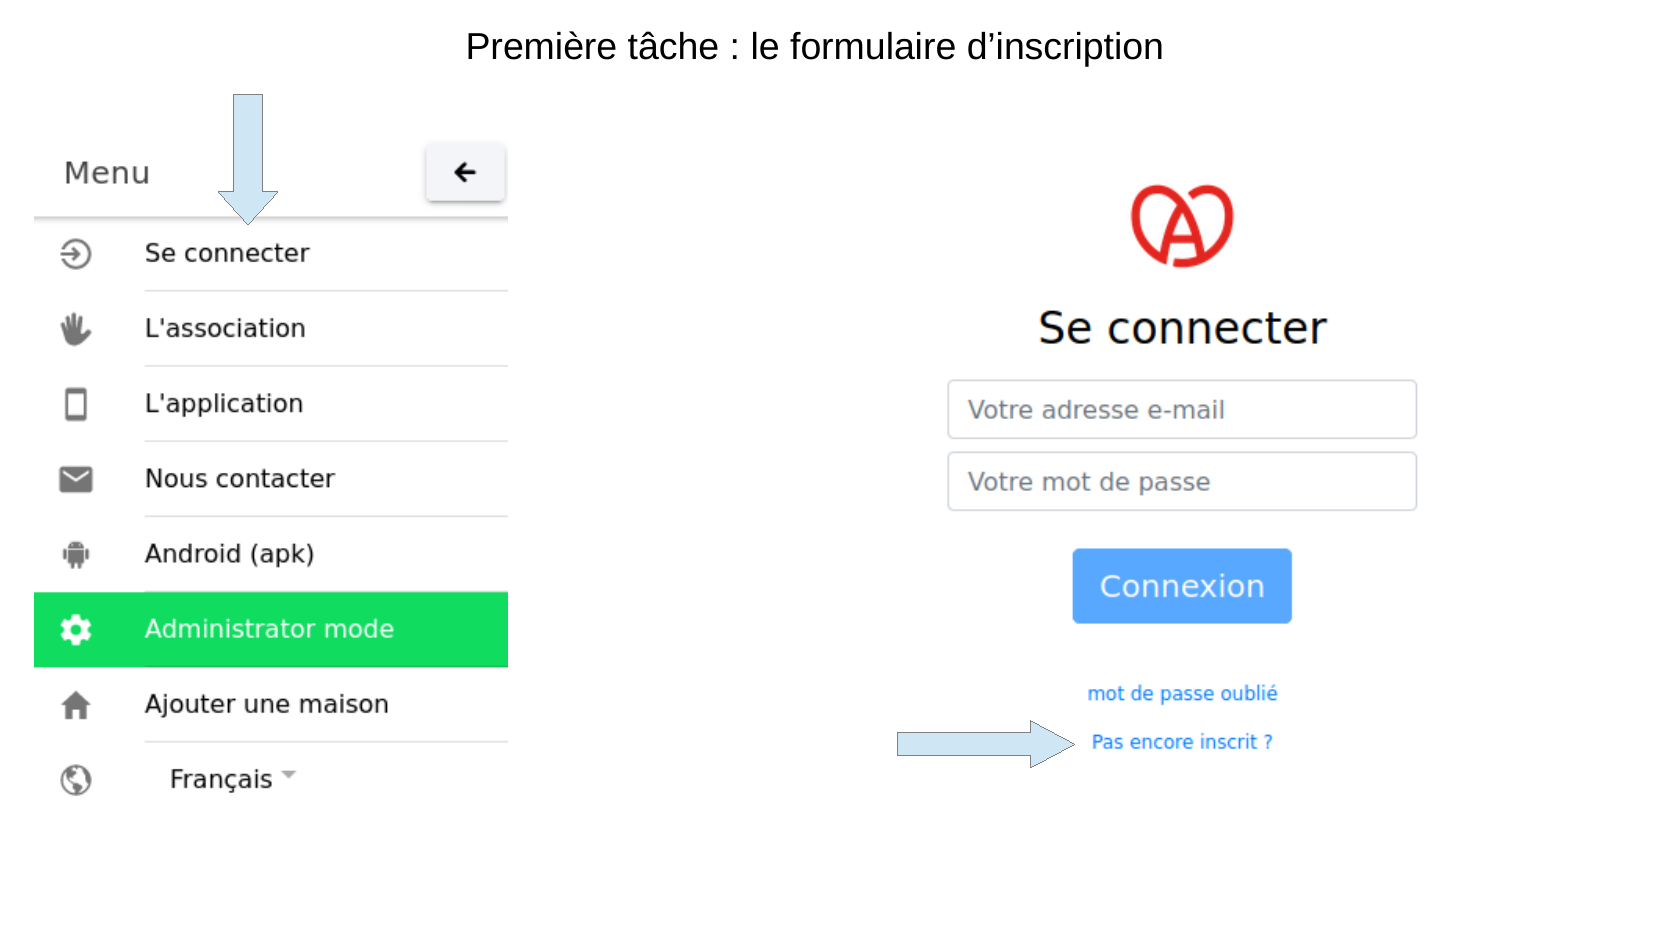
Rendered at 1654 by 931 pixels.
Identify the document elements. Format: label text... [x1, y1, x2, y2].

text_box Première tâche : le formulaire d’inscription [0, 17, 1642, 75]
picture [34, 129, 508, 818]
text_box [897, 720, 1075, 768]
text_box [218, 94, 278, 225]
picture [752, 153, 1560, 785]
